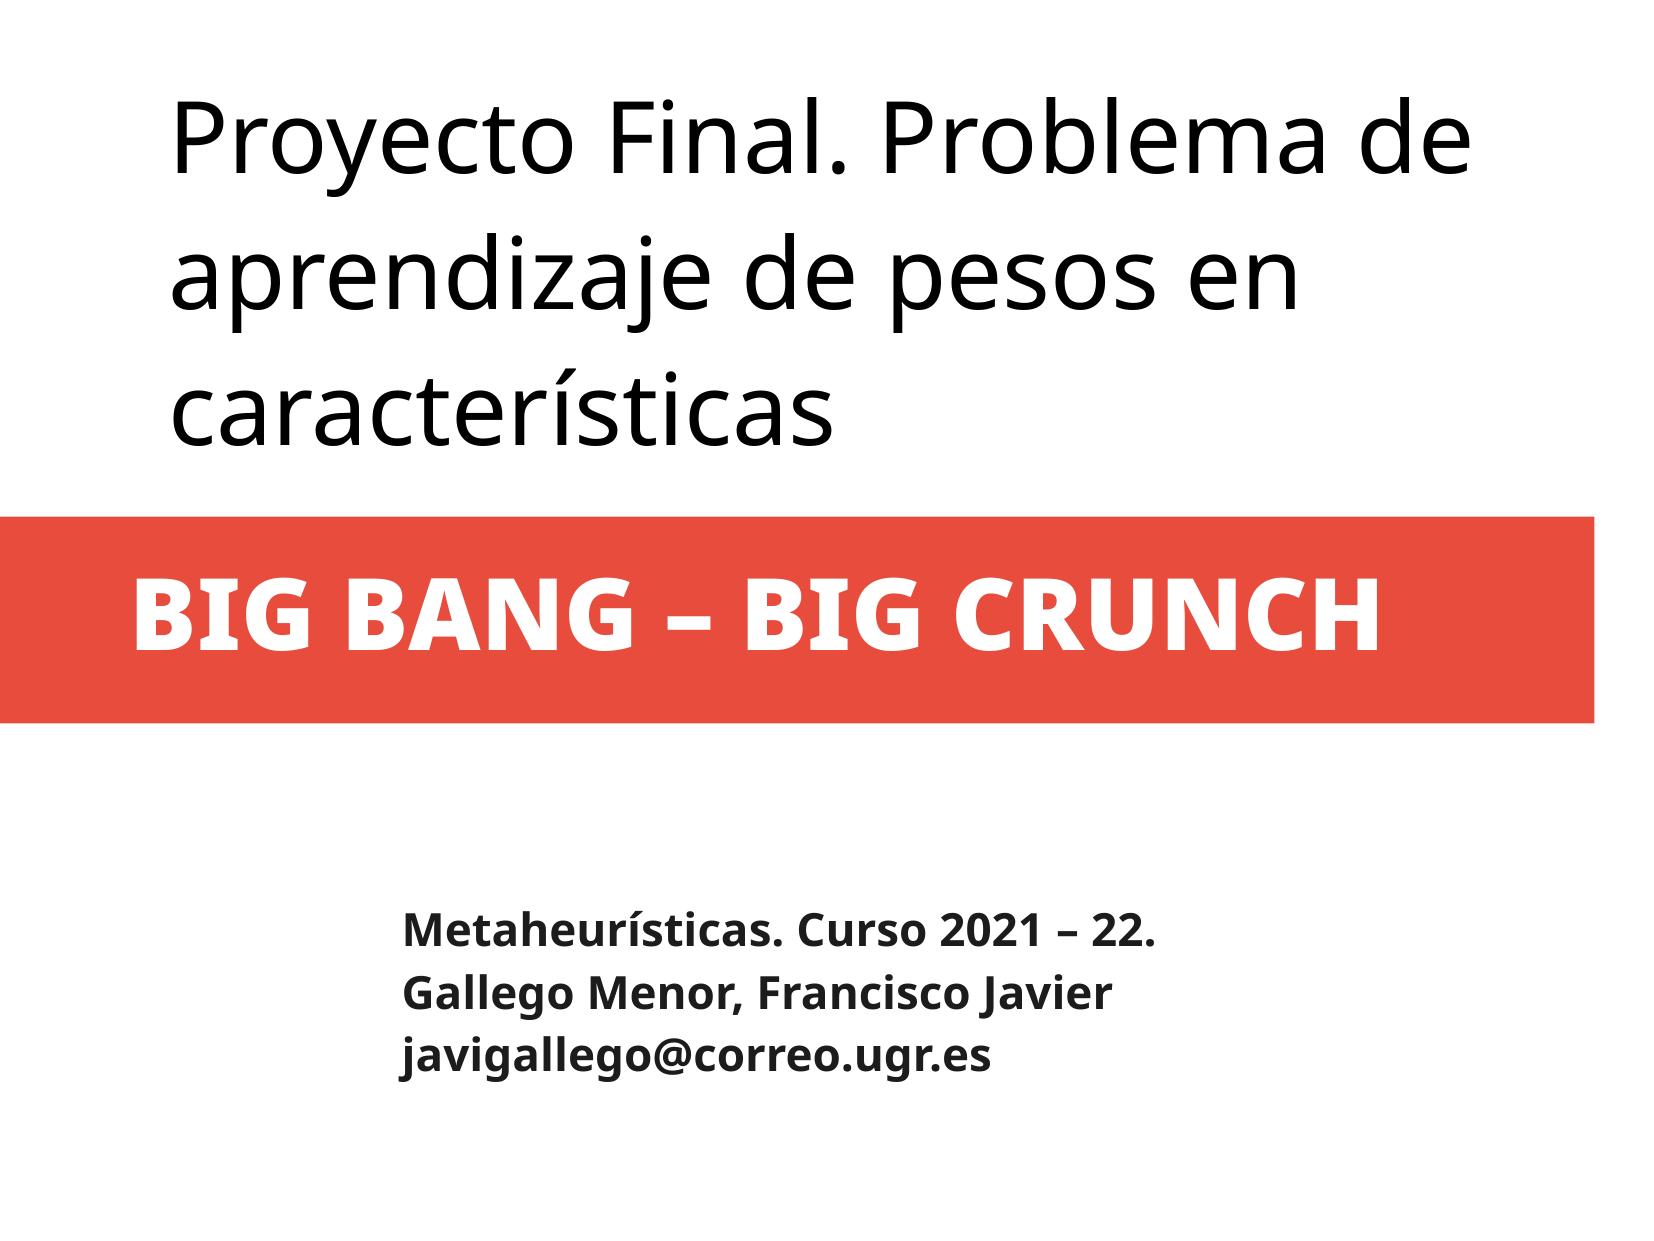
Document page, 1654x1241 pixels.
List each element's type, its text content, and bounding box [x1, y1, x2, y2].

text_box Proyecto Final. Problema de aprendizaje de pesos en características [153, 59, 1619, 656]
title BIG BANG – BIG CRUNCH [129, 531, 1654, 680]
subtitle Metaheurísticas. Curso 2021 – 22. Gallego Menor, Francisco Javier javigallego@correo.ugr.es [401, 897, 1654, 1241]
